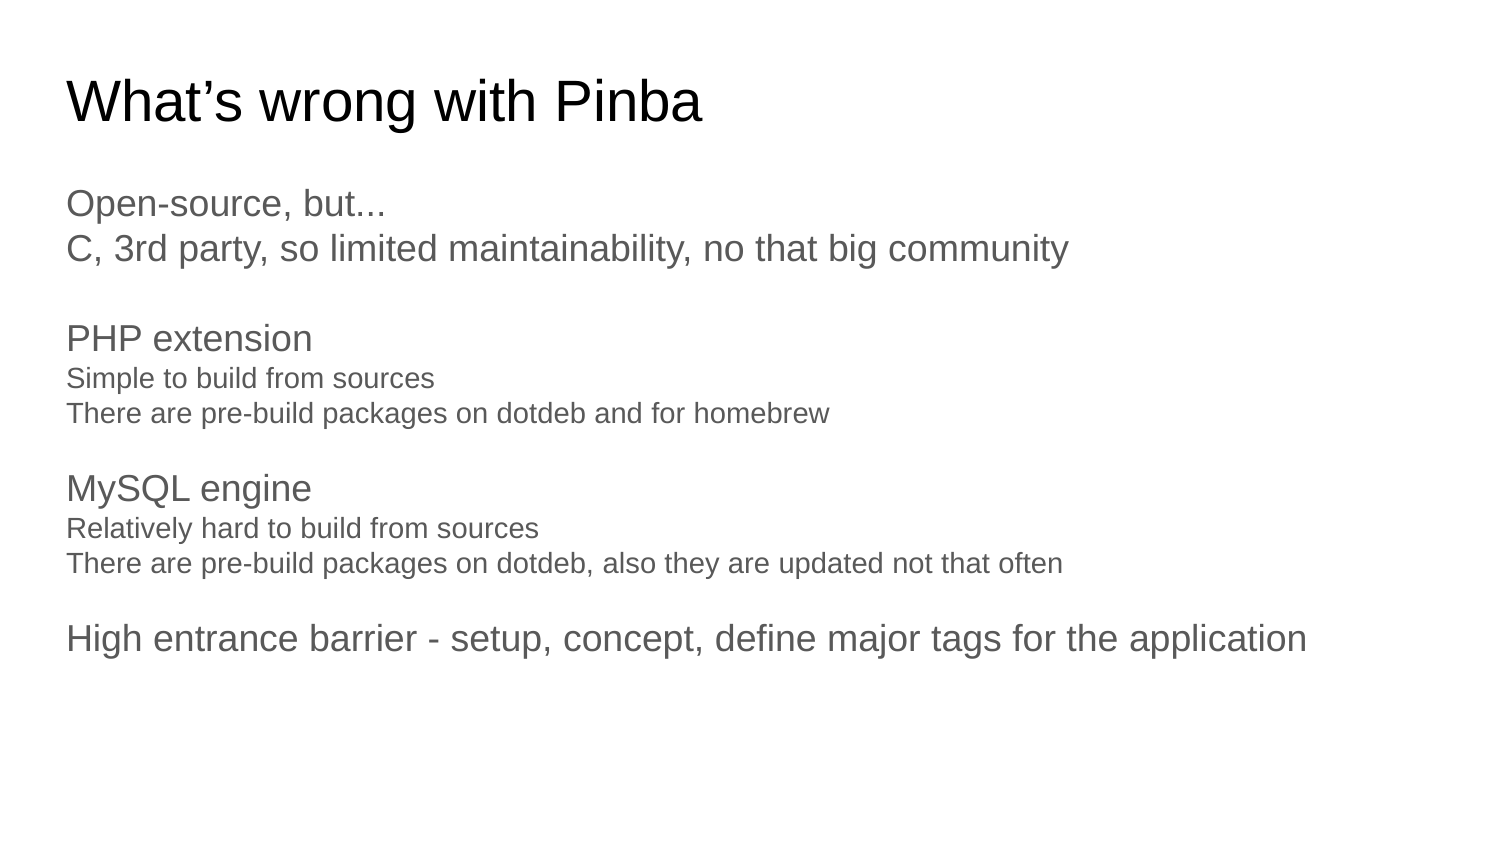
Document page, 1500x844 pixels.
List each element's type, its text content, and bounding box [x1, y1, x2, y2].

title What’s wrong with Pinba [51, 48, 1449, 142]
list Open-source, but... C, 3rd party, so limited maintainability, no that big community PHP extension Simple to build from sources There are pre-build packages on dotdeb and for homebrew MySQL engine Relatively hard to build from sources There are pre-build packages on dotdeb, also they are updated not that often High entrance barrier - setup, concept, define major tags for the application [51, 164, 1449, 725]
